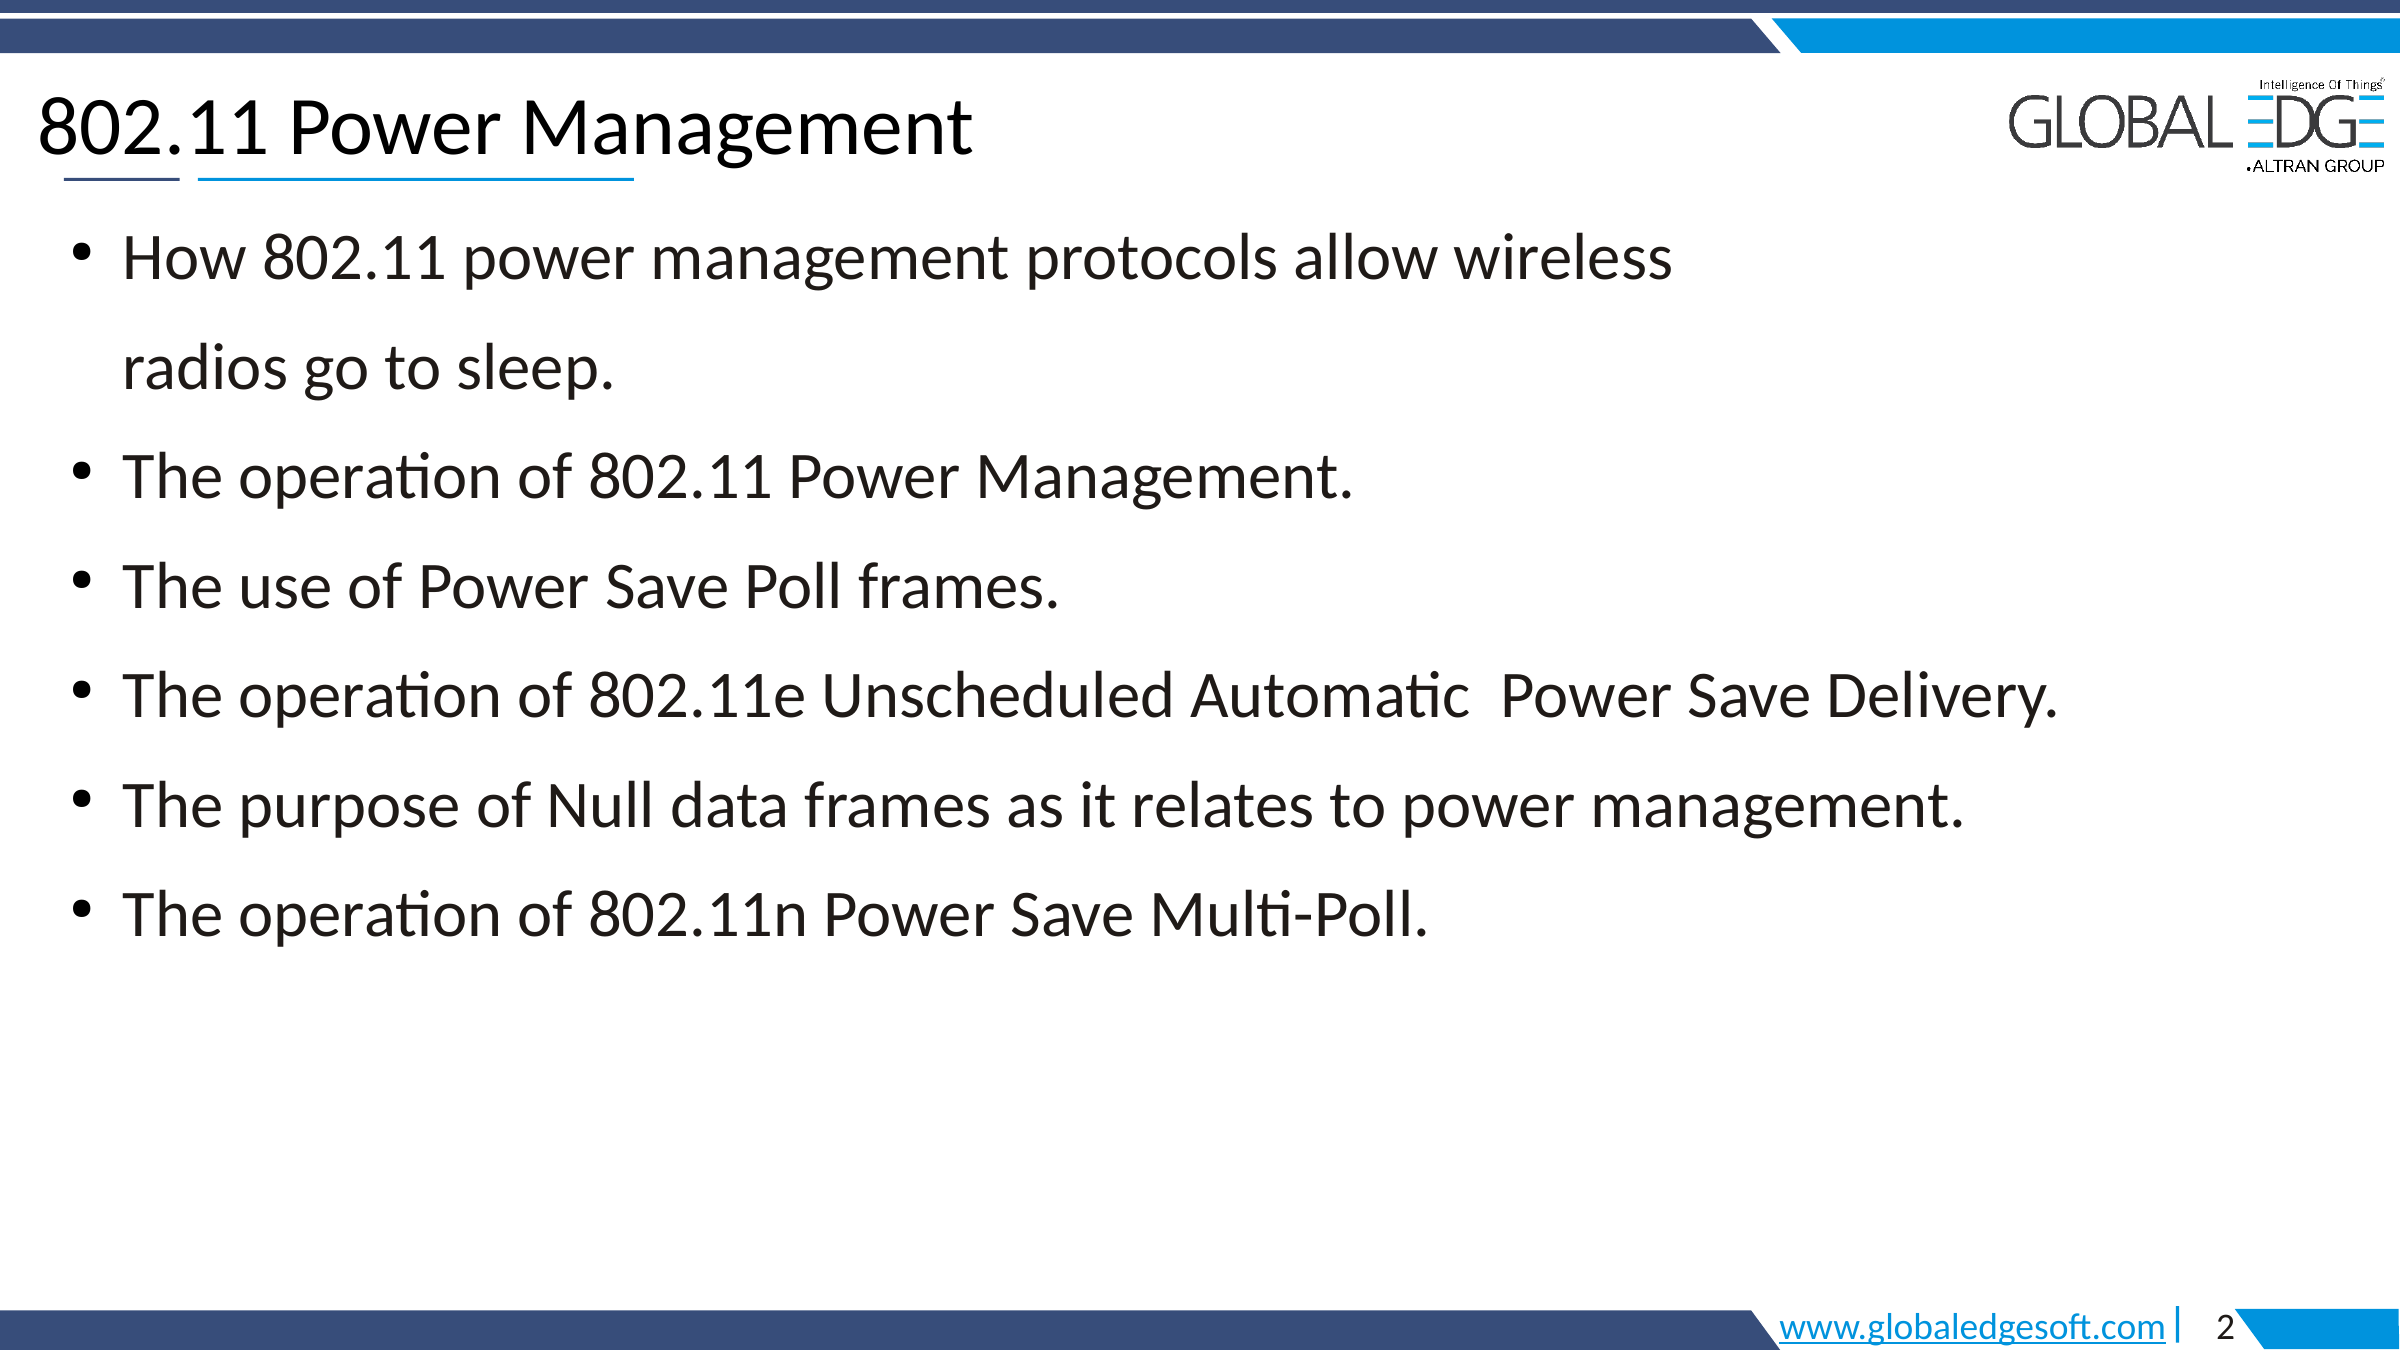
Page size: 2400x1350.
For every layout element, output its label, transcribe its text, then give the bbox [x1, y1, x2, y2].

picture [2001, 67, 2392, 182]
list How 802.11 power management protocols allow wireless radios go to sleep. The operation of 802.11 Power Management. The use of Power Save Poll frames. The operation of 802.11e Unscheduled Automatic Power Save Delivery. The purpose of Null data frames as it relates to power management. The operation of 802.11n Power Save Multi-Poll. [40, 207, 2358, 1288]
title 802.11 Power Management [26, 64, 1977, 178]
